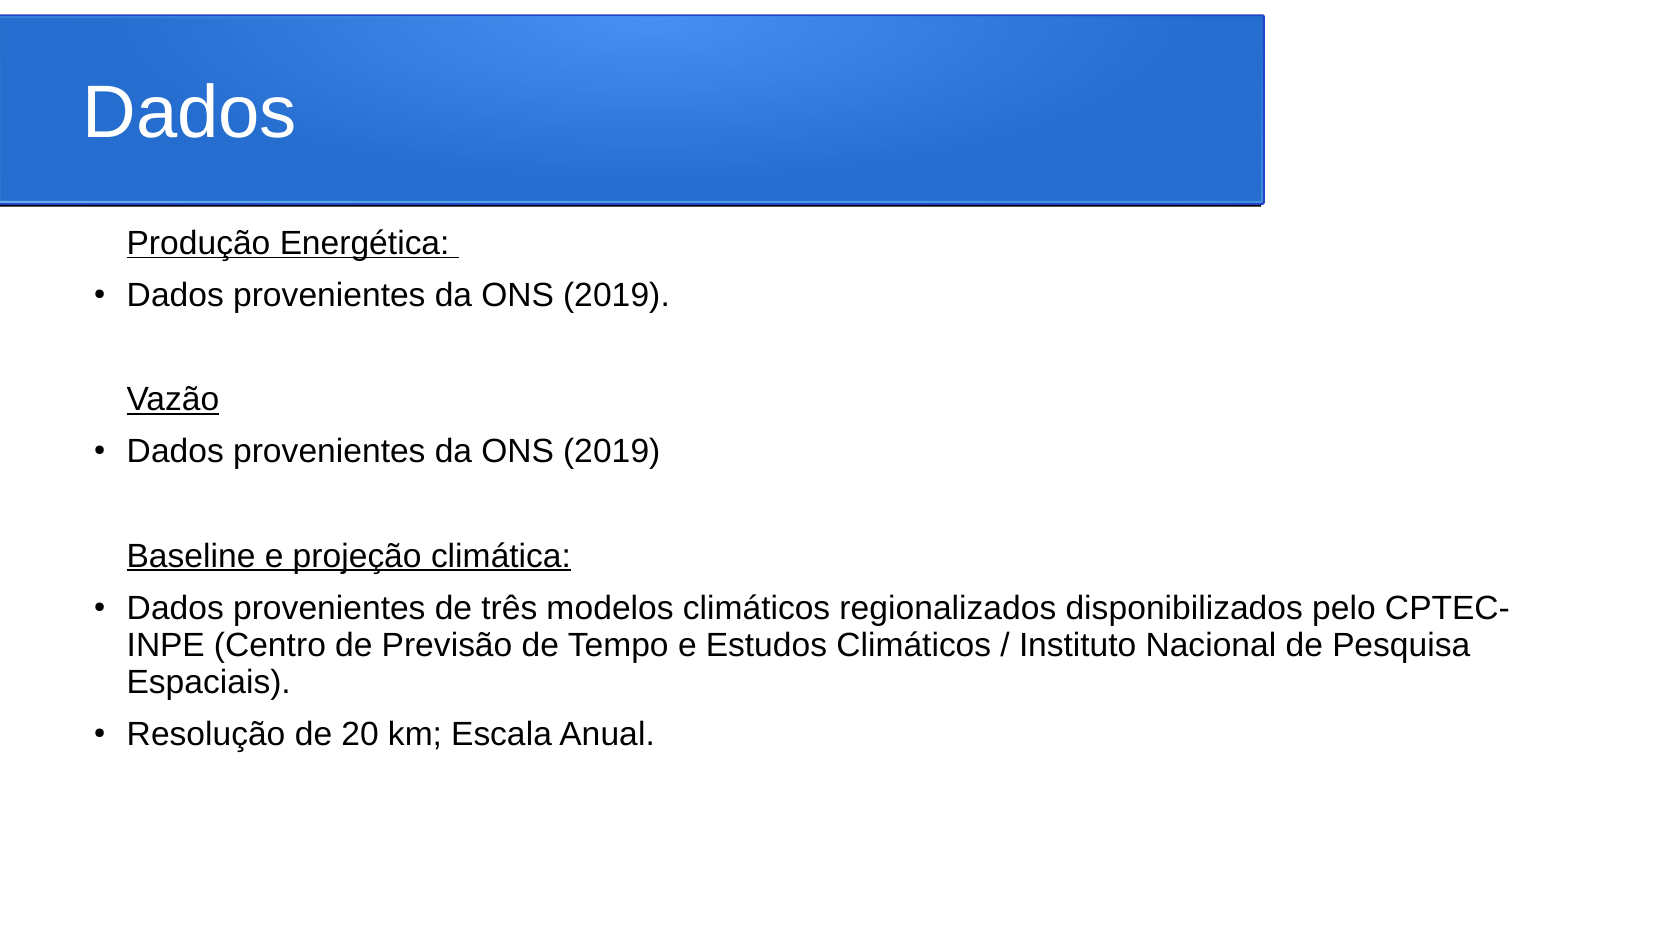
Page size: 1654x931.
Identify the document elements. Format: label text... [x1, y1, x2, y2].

title Dados [82, 35, 1235, 189]
list Produção Energética: Dados provenientes da ONS (2019). Vazão Dados provenientes da ONS (2019) Baseline e projeção climática: Dados provenientes de três modelos climáticos regionalizados disponibilizados pelo CPTEC-INPE (Centro de Previsão de Tempo e Estudos Climáticos / Instituto Nacional de Pesquisa Espaciais). Resolução de 20 km; Escala Anual. [82, 224, 1571, 764]
